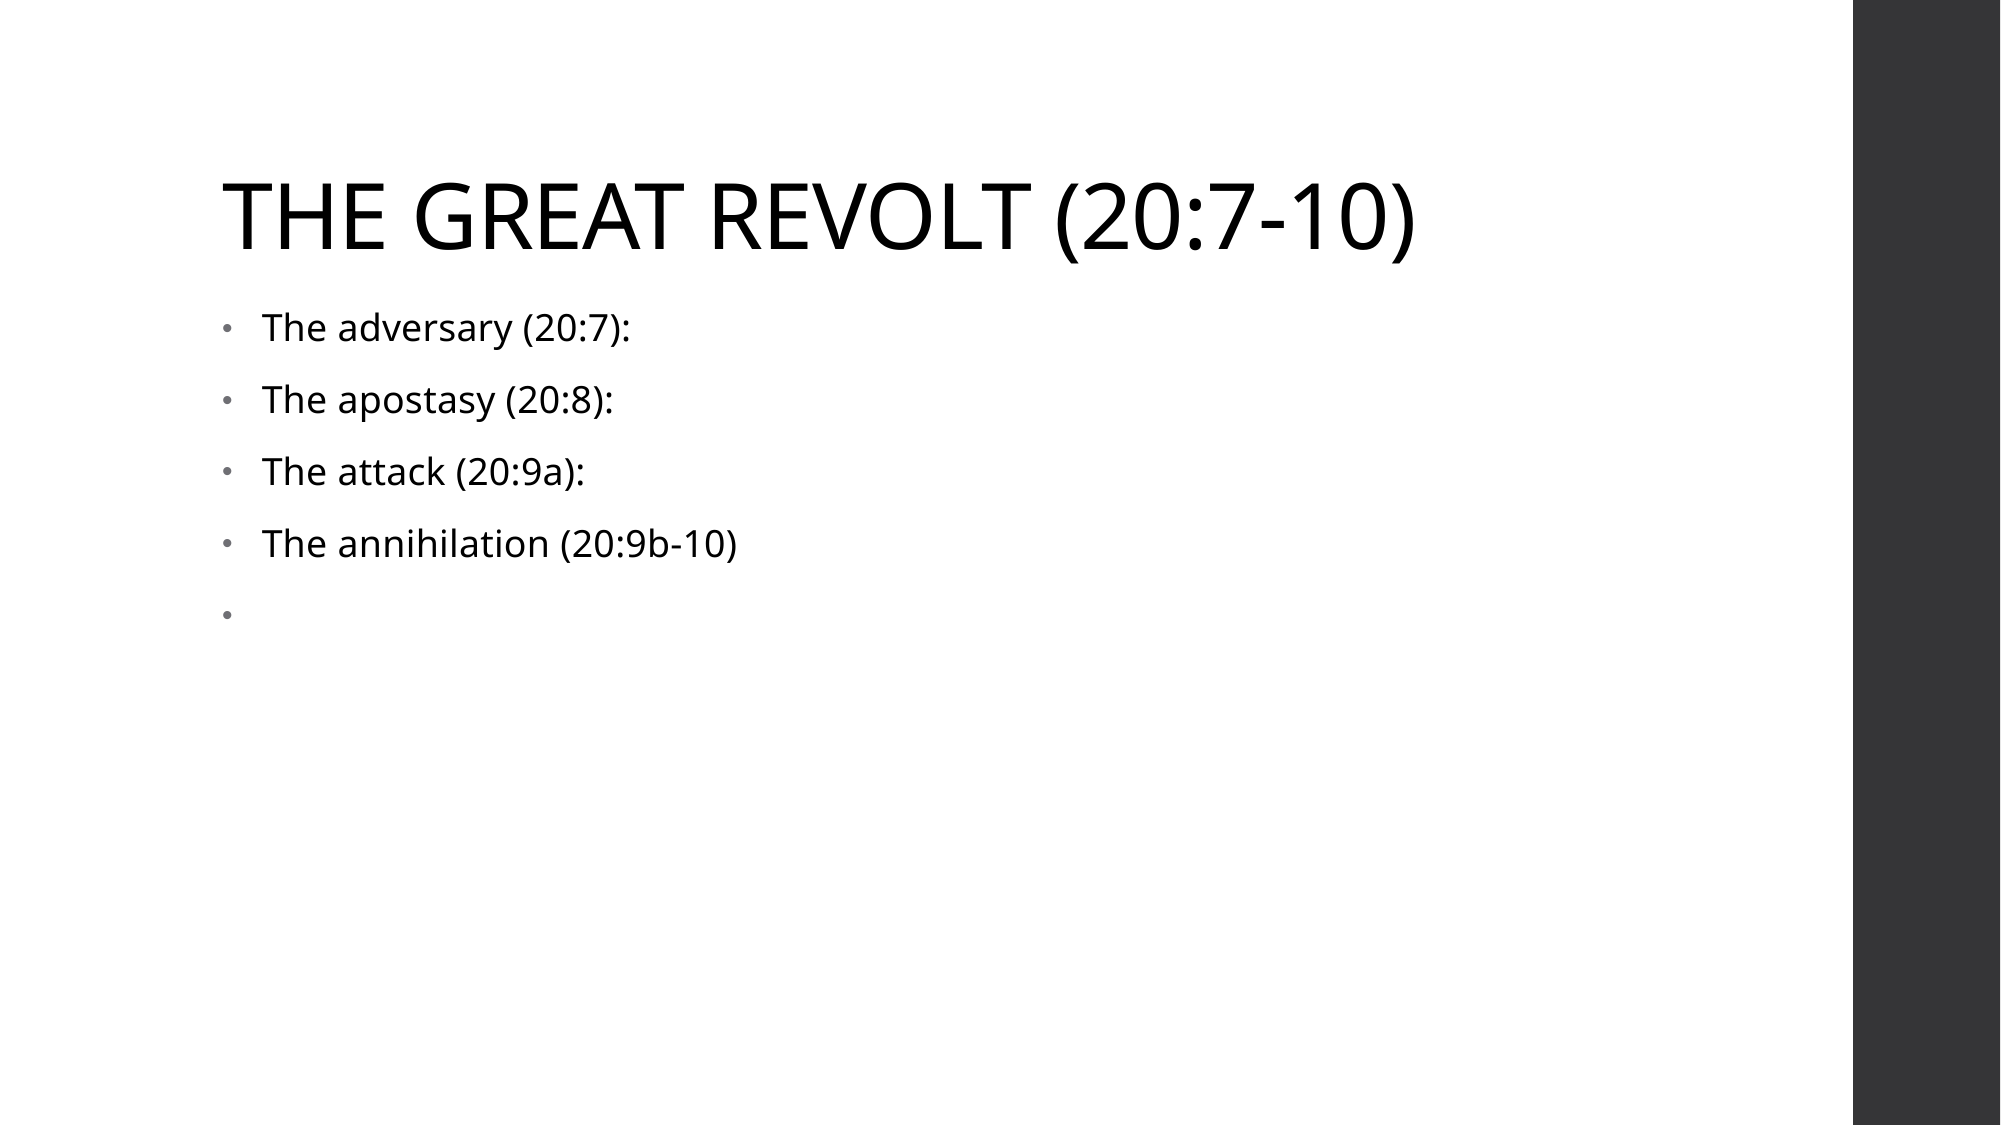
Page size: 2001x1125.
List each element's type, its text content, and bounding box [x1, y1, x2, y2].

title THE GREAT REVOLT (20:7-10) [206, 60, 1797, 278]
list The adversary (20:7): The apostasy (20:8): The attack (20:9a): The annihilation (20:9b-10) [206, 299, 1617, 1014]
